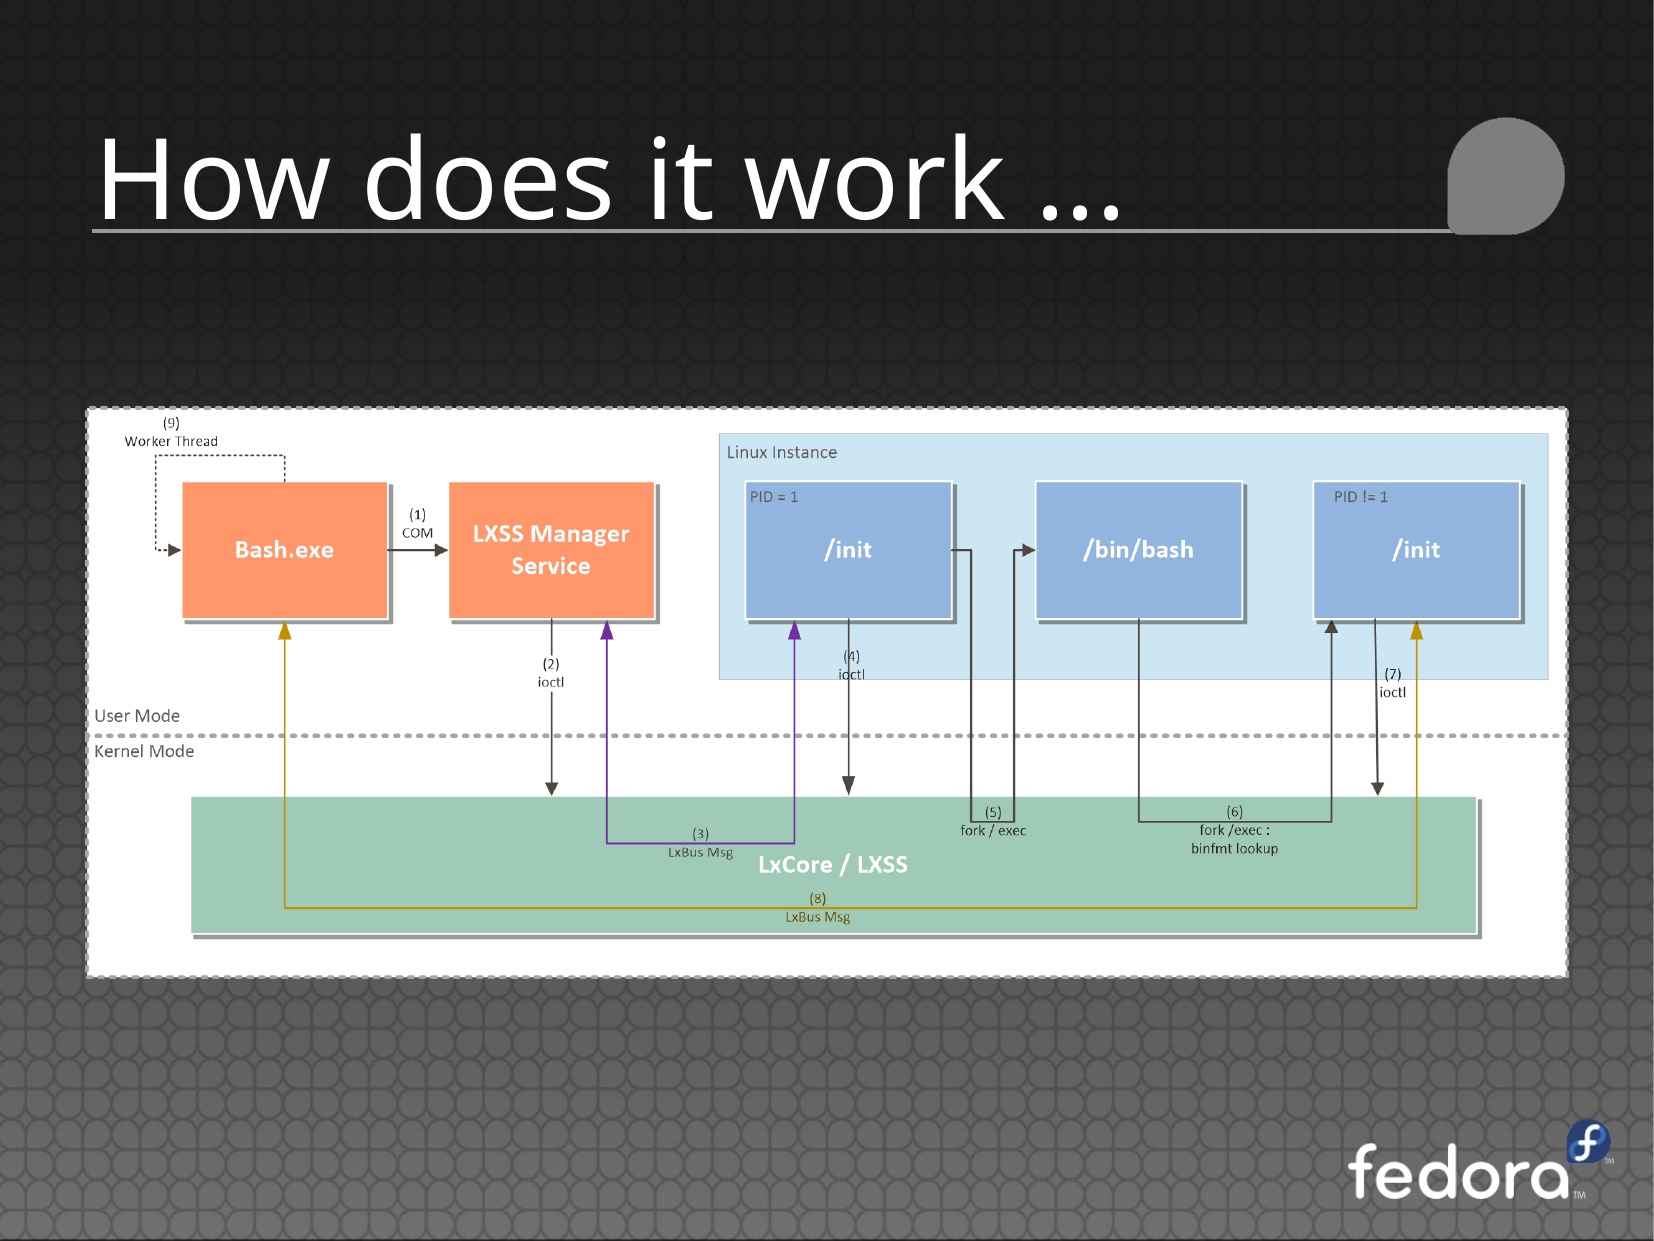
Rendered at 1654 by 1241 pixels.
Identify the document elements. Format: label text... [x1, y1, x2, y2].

title How does it work ... [94, 100, 1426, 251]
picture [0, 0, 1654, 1241]
